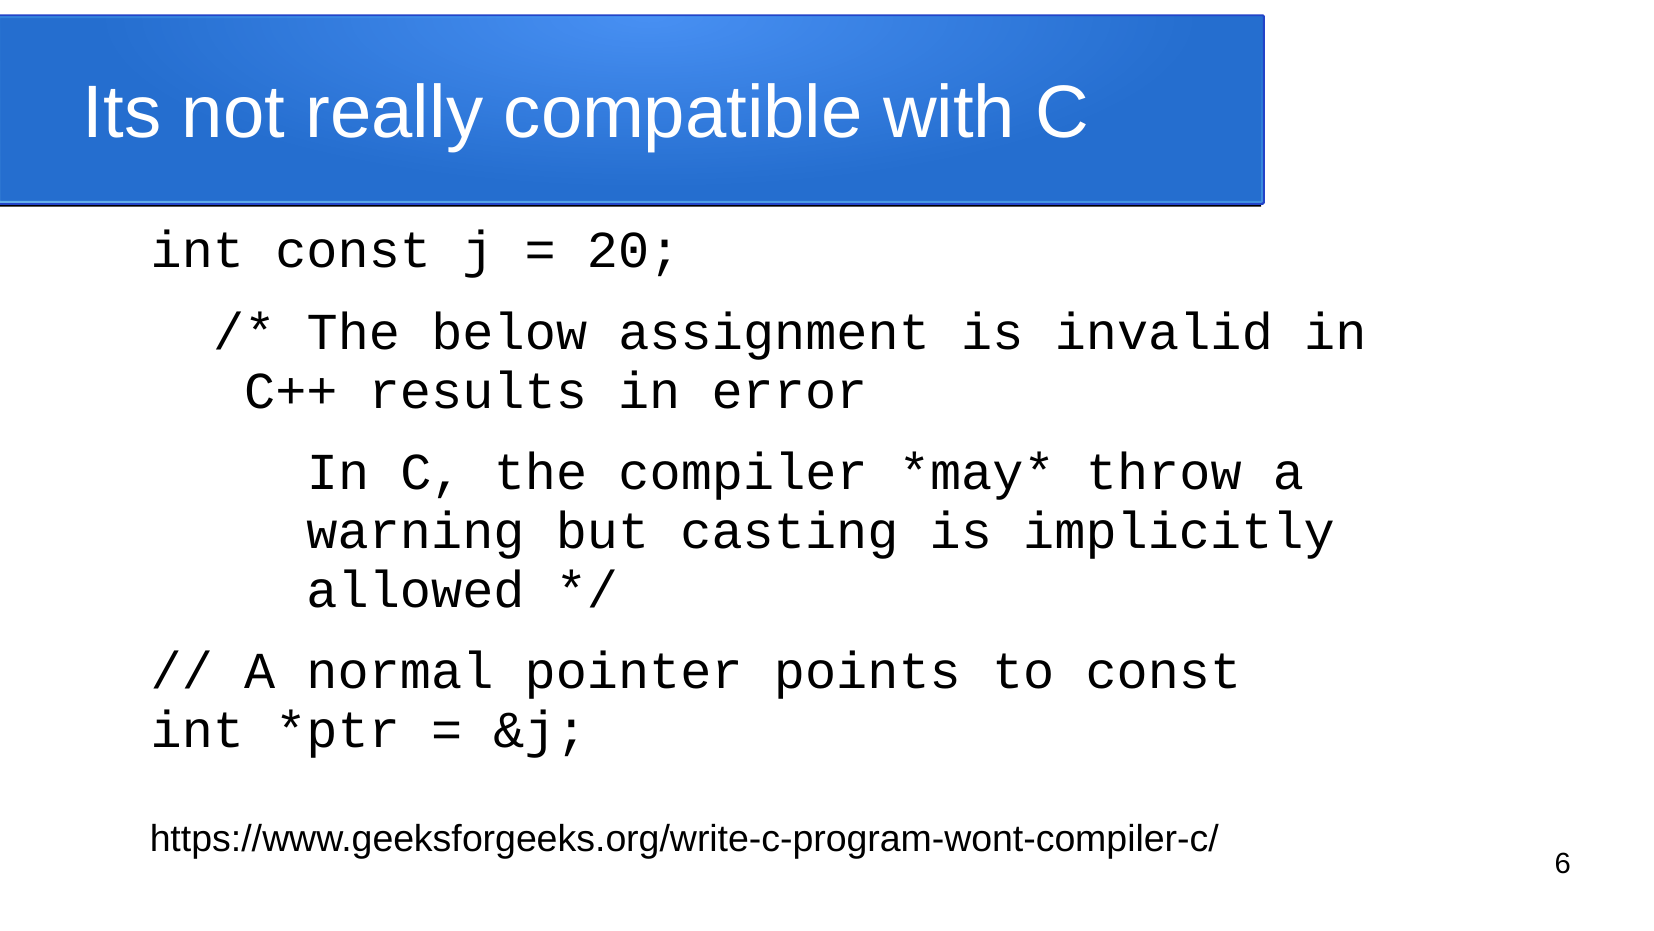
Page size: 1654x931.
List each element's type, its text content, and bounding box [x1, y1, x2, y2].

list int const j = 20; /* The below assignment is invalid in C++ results in error In C, the compiler *may* throw a warning but casting is implicitly allowed */ // A normal pointer points to const int *ptr = &j; [82, 224, 1571, 764]
title Its not really compatible with C [82, 35, 1235, 189]
text_box https://www.geeksforgeeks.org/write-c-program-wont-compiler-c/ [135, 810, 1235, 867]
